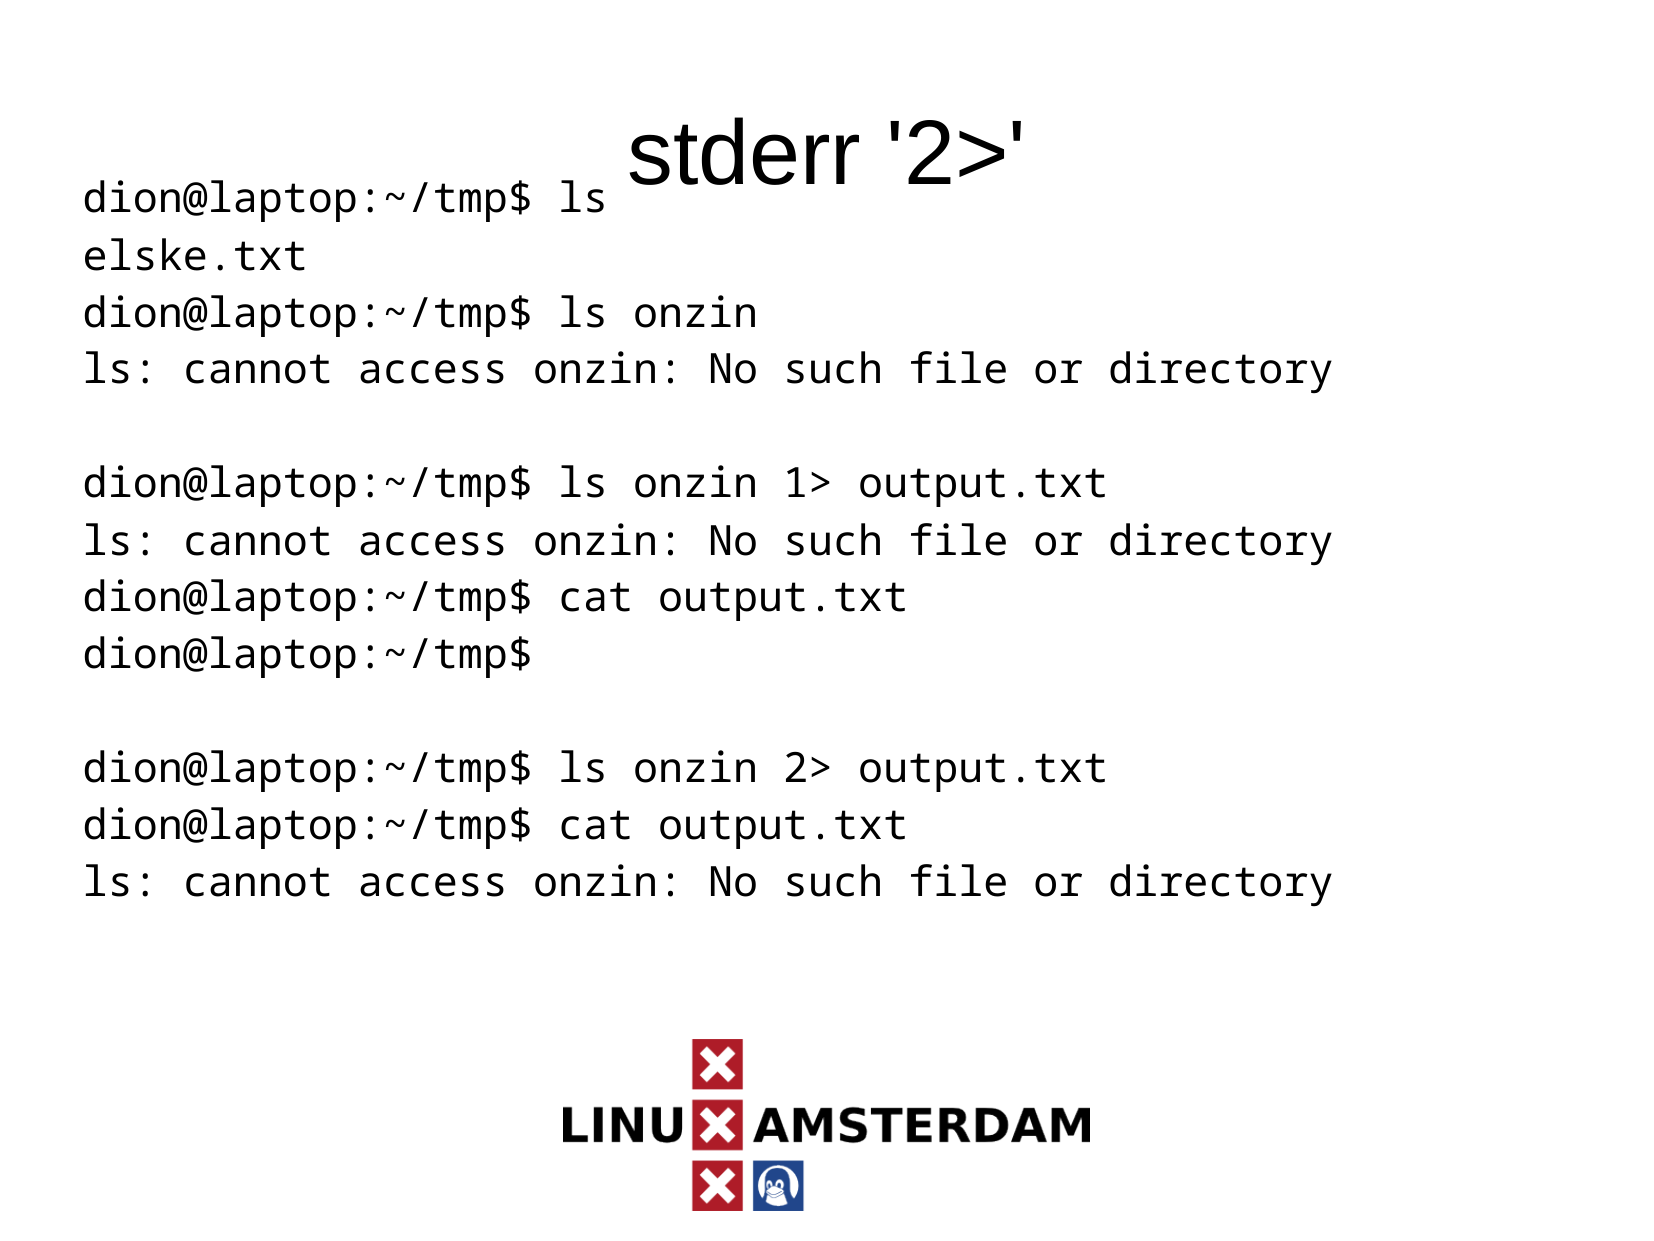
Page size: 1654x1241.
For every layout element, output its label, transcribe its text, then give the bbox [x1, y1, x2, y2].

title stderr '2>' [82, 49, 1571, 233]
subtitle dion@laptop:~/tmp$ ls elske.txt dion@laptop:~/tmp$ ls onzin ls: cannot access onzin: No such file or directory dion@laptop:~/tmp$ ls onzin 1> output.txt ls: cannot access onzin: No such file or directory dion@laptop:~/tmp$ cat output.txt dion@laptop:~/tmp$ dion@laptop:~/tmp$ ls onzin 2> output.txt dion@laptop:~/tmp$ cat output.txt ls: cannot access onzin: No such file or directory [82, 233, 1571, 1066]
picture [563, 1039, 1090, 1211]
